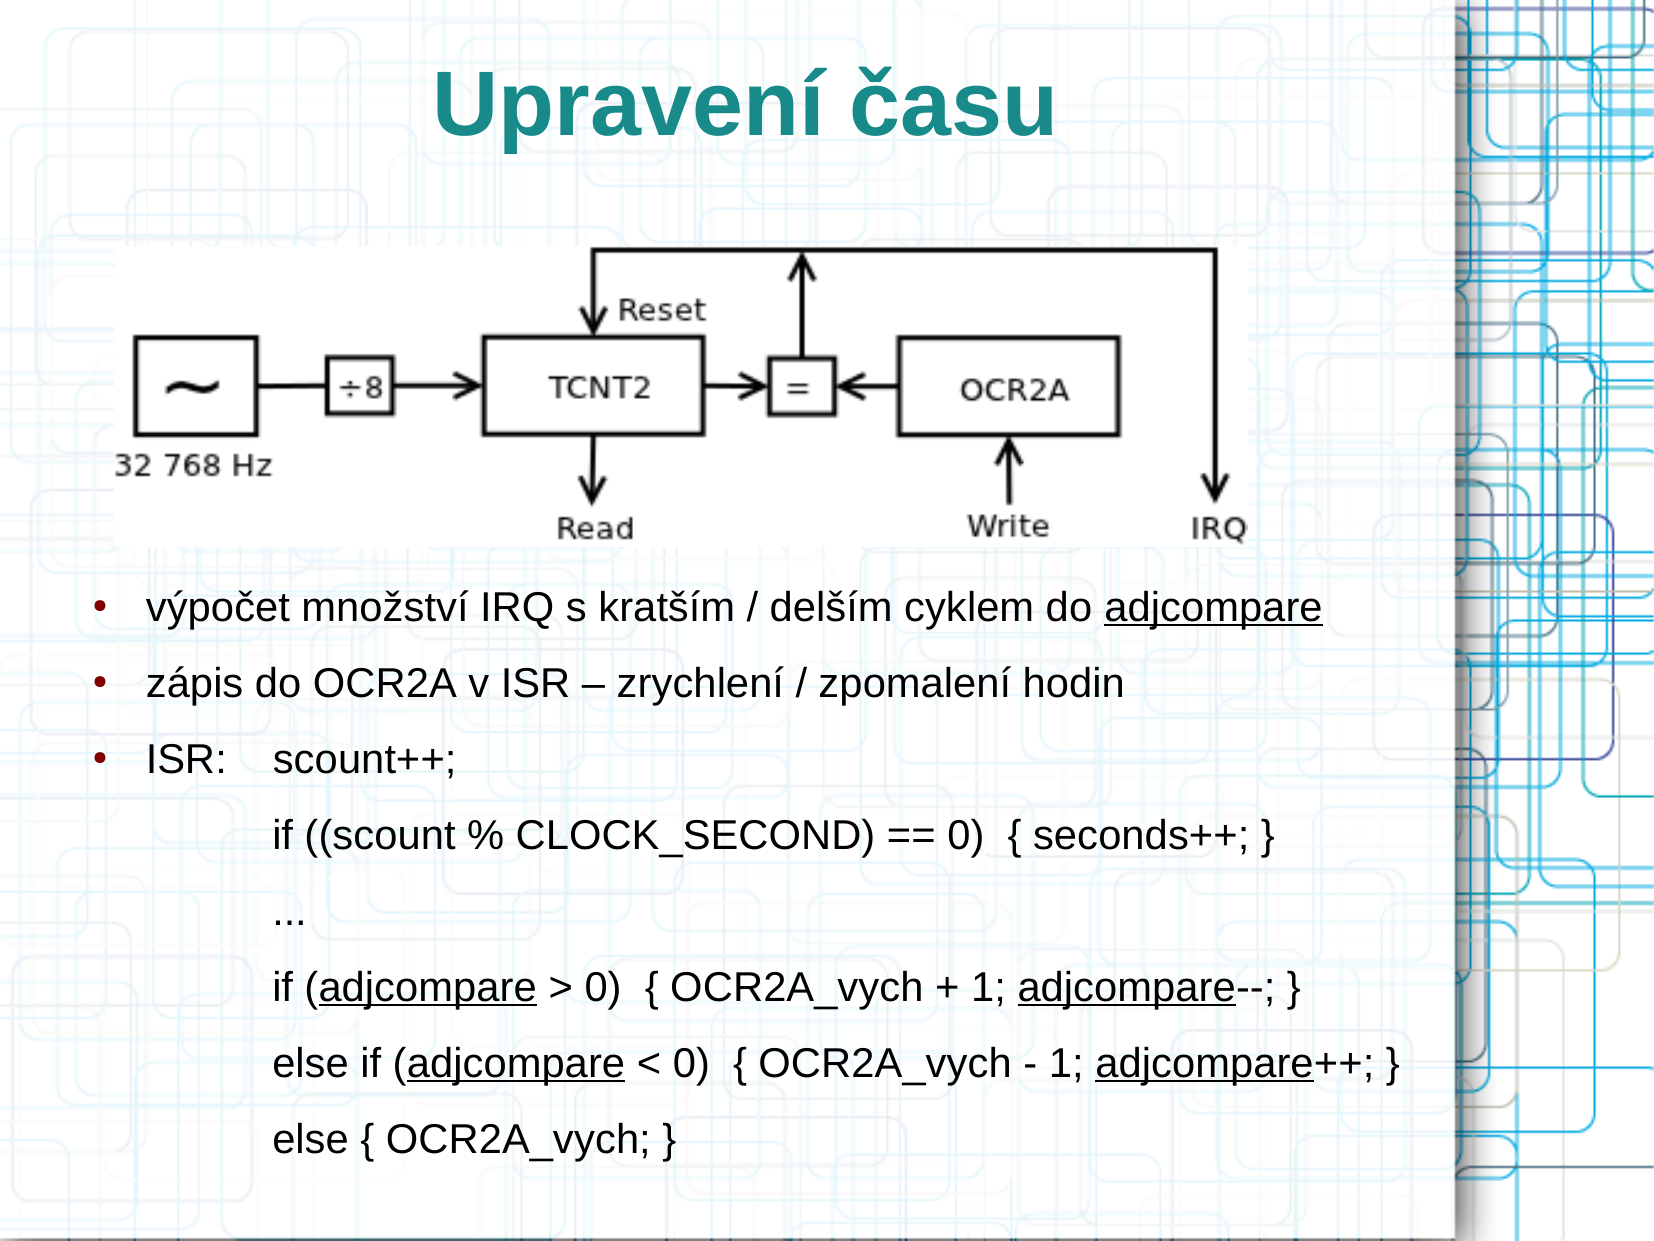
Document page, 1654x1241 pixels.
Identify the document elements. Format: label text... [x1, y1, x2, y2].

picture [0, 0, 1654, 1241]
title Upravení času [66, 0, 1426, 208]
picture [114, 246, 1248, 547]
list výpočet množství IRQ s kratším / delším cyklem do adjcompare zápis do OCR2A v ISR – zrychlení / zpomalení hodin ISR: scount++; if ((scount % CLOCK_SECOND) == 0) { seconds++; } ... if (adjcompare > 0) { OCR2A_vych + 1; adjcompare--; } else if (adjcompare < 0) { OCR2A_vych - 1; adjcompare++; } else { OCR2A_vych; } [75, 203, 1410, 1163]
